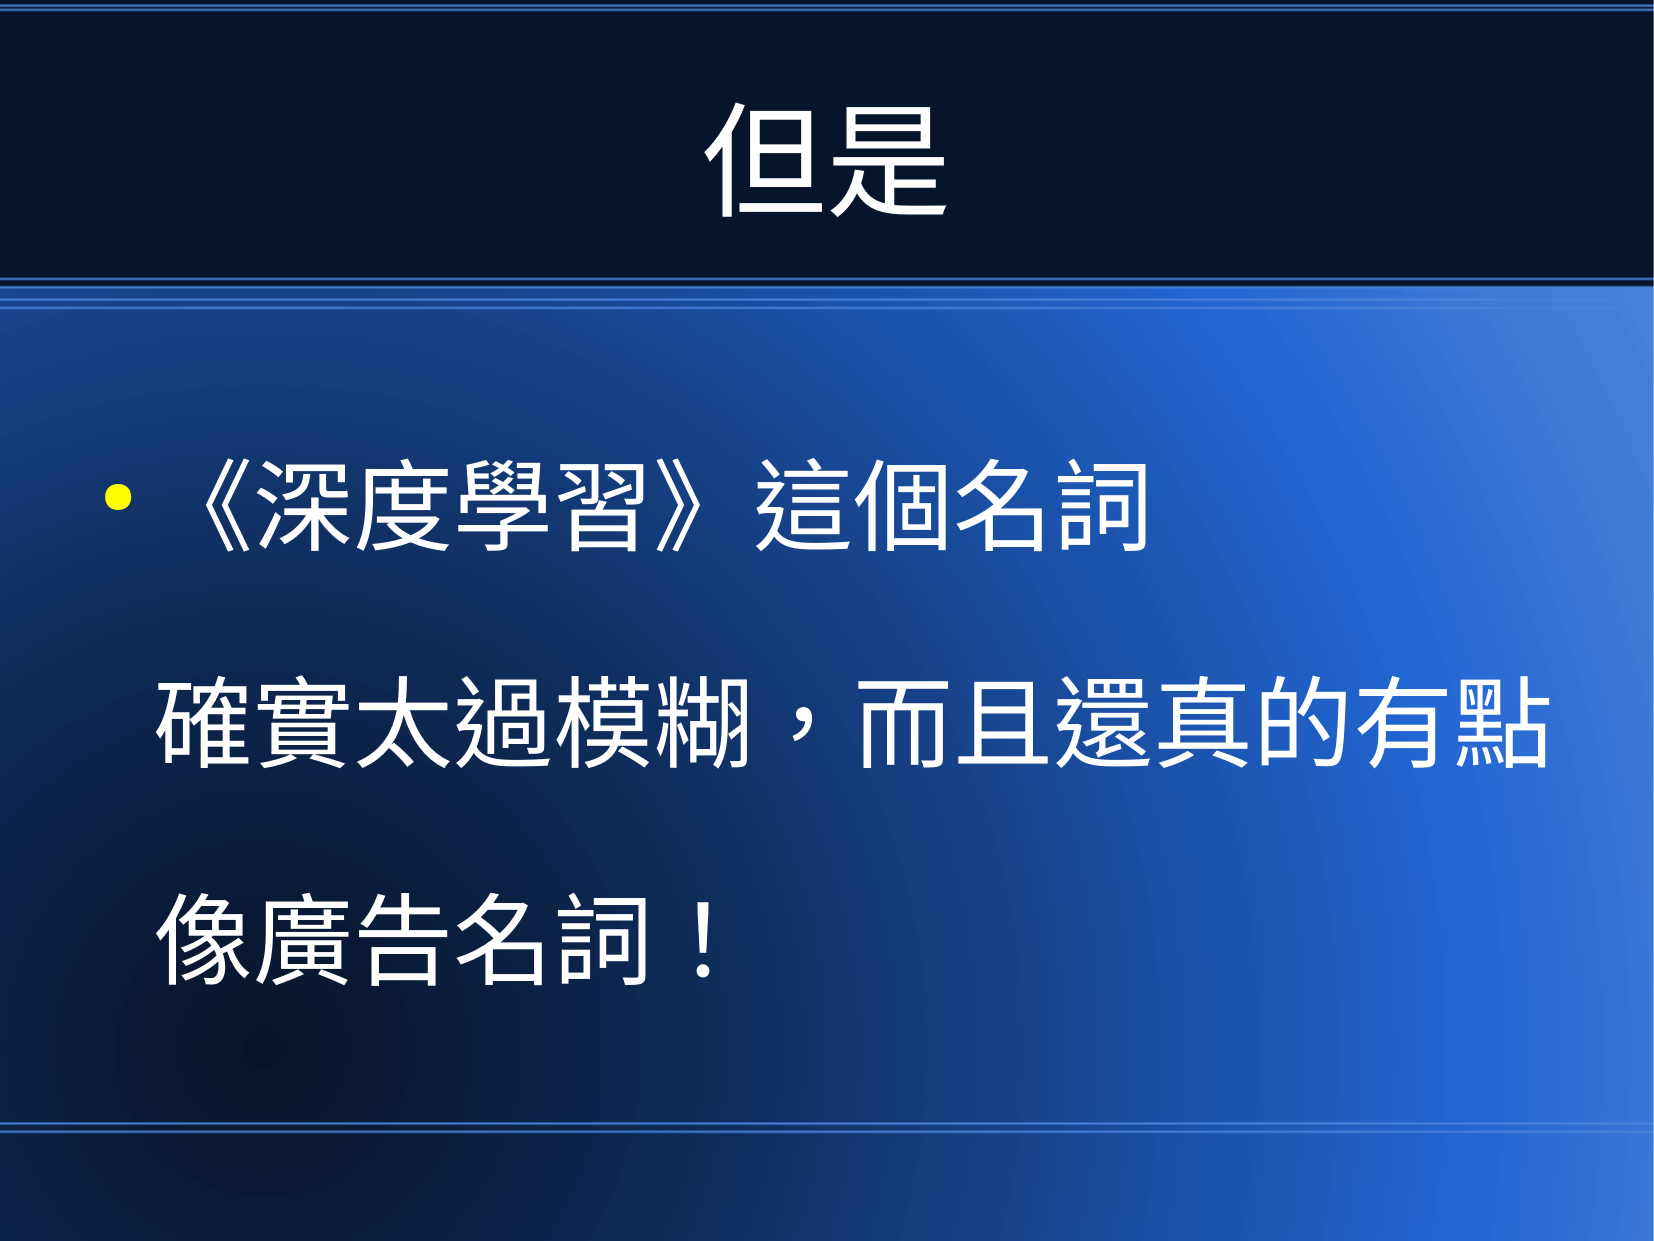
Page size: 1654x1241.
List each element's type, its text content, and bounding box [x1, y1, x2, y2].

list 《深度學習》這個名詞 確實太過模糊，而且還真的有點像廣告名詞！ [82, 355, 1571, 1241]
title 但是 [82, 49, 1571, 257]
picture [0, 0, 1654, 1241]
